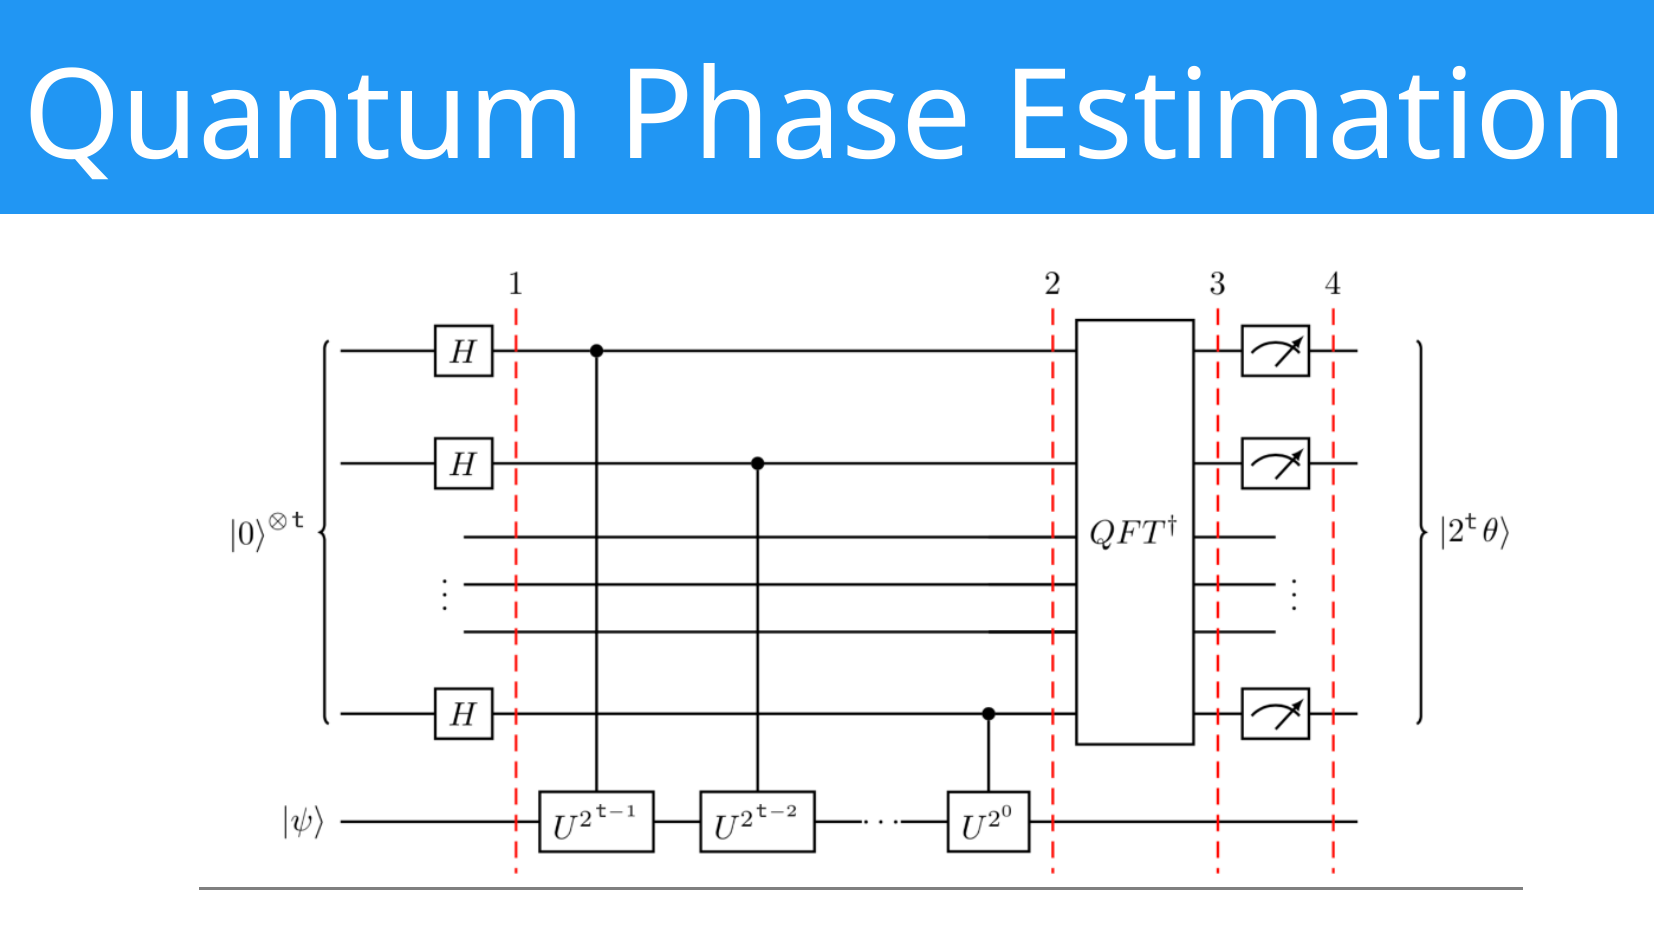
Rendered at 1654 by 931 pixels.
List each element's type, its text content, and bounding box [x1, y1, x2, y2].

title Quantum Phase Estimation [0, 0, 1654, 236]
picture [199, 248, 1523, 887]
